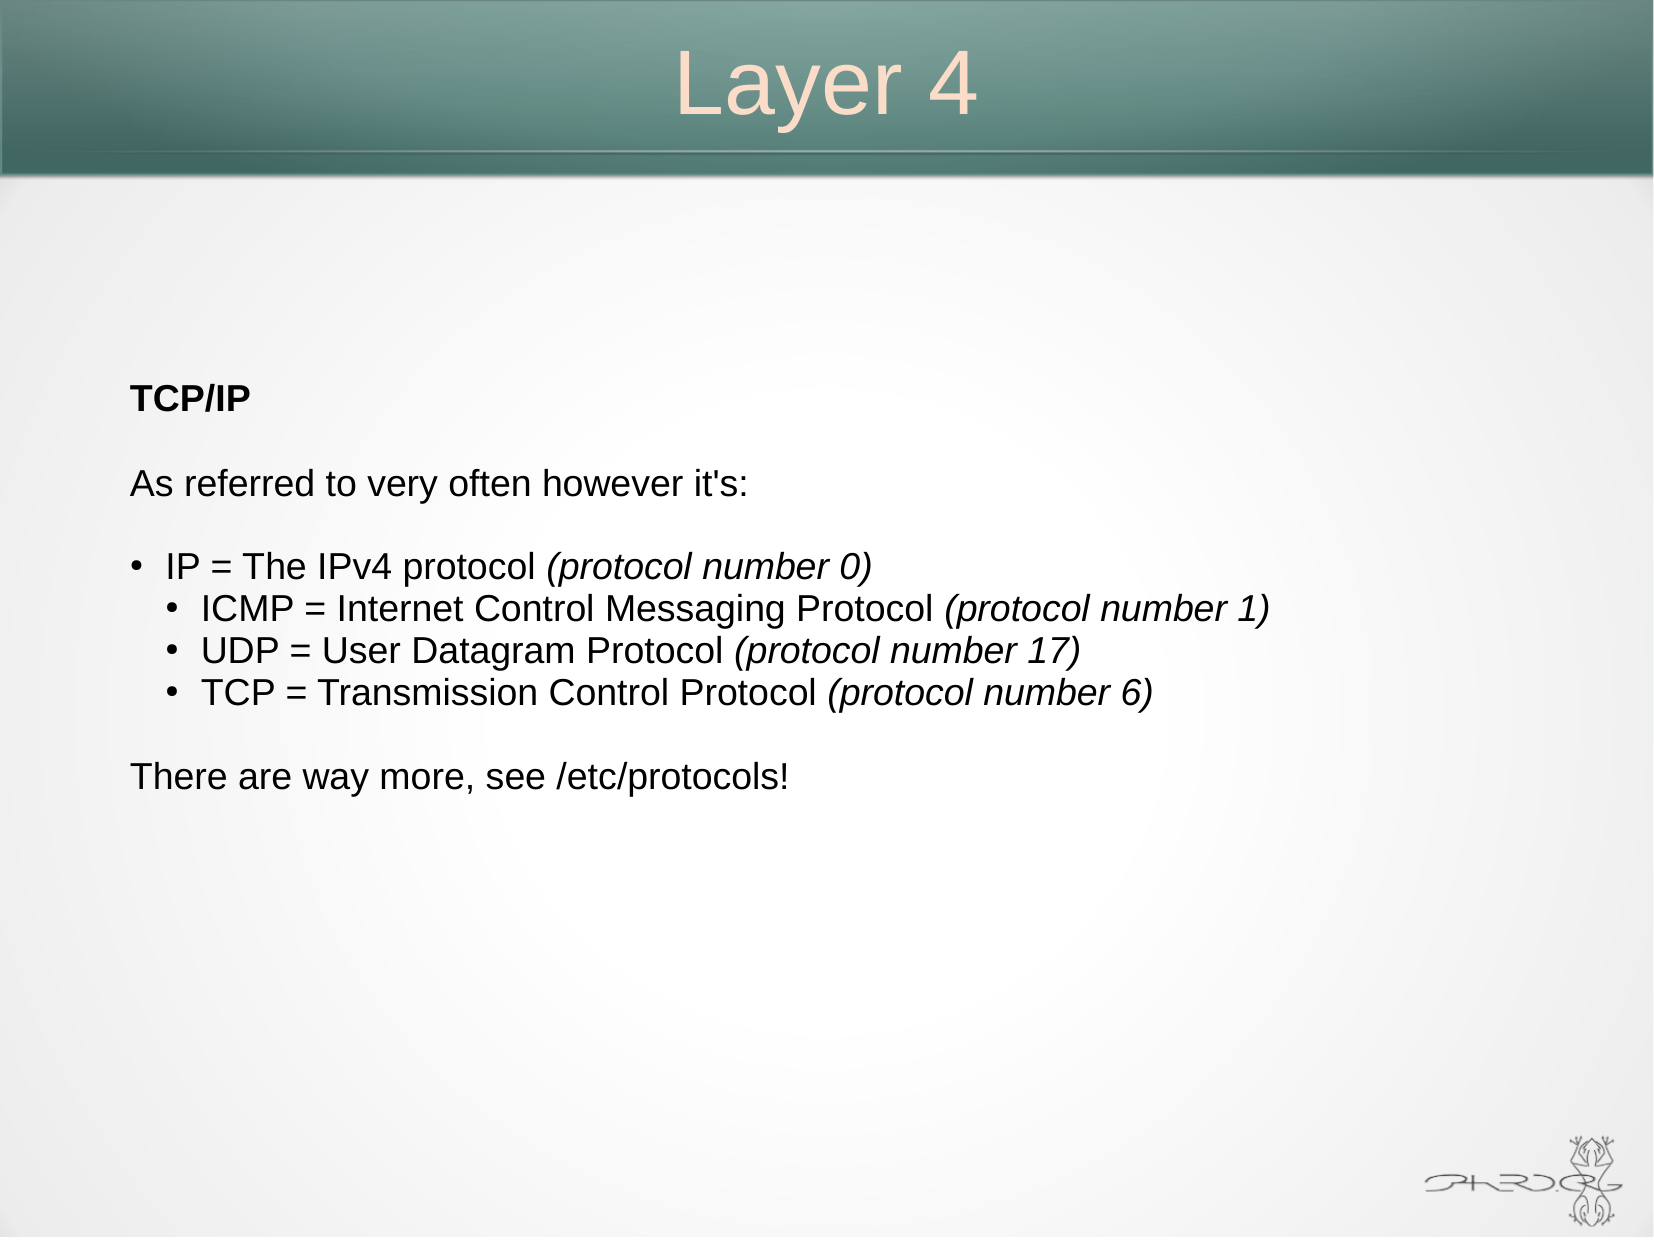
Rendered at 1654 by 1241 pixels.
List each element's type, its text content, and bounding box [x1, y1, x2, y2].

title [82, 11, 1571, 154]
text_box TCP/IP As referred to very often however it's: IP = The IPv4 protocol (protocol number 0) ICMP = Internet Control Messaging Protocol (protocol number 1) UDP = User Datagram Protocol (protocol number 17) TCP = Transmission Control Protocol (protocol number 6) There are way more, see /etc/protocols! [129, 377, 1512, 855]
picture [0, 0, 1654, 1237]
